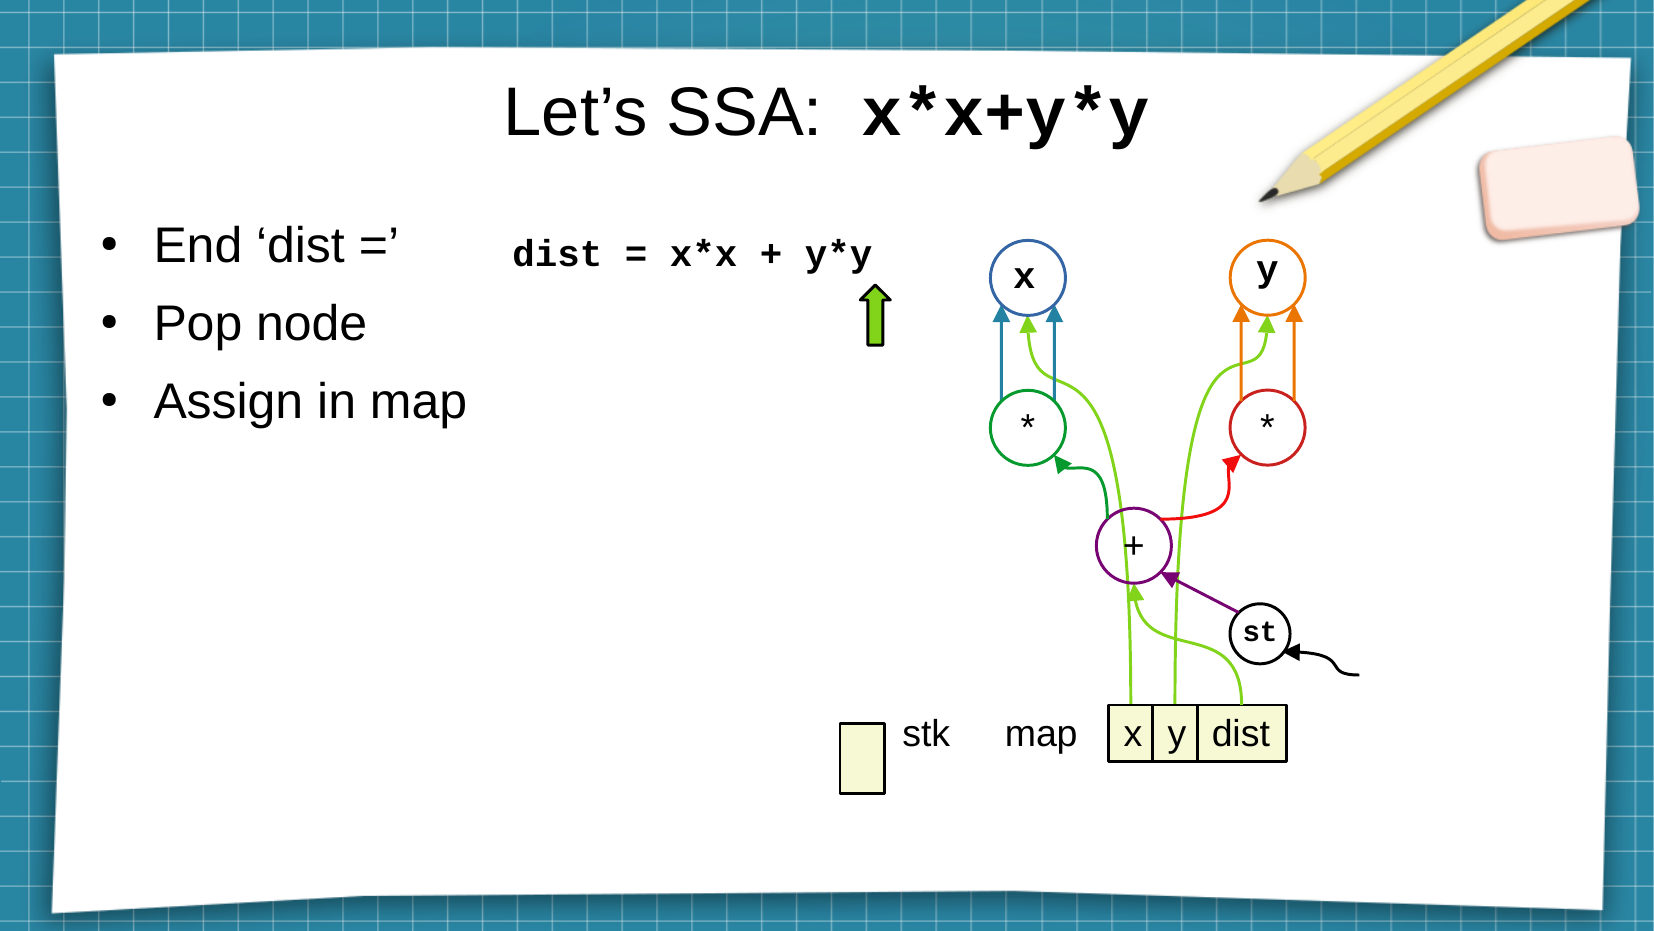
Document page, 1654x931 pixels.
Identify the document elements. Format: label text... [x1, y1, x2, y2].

text_box [860, 285, 891, 346]
text_box st [1230, 603, 1291, 664]
text_box y [1241, 242, 1294, 301]
picture [0, 0, 1654, 931]
text_box * [1230, 390, 1306, 466]
text_box x [1111, 705, 1151, 762]
title Let’s SSA: x*x+y*y [82, 37, 1571, 193]
text_box * [990, 390, 1066, 466]
text_box stk [887, 705, 976, 762]
text_box dist [1197, 705, 1287, 762]
text_box + [1096, 508, 1172, 584]
text_box y [1152, 705, 1196, 762]
text_box dist = x*x + y*y [482, 228, 903, 286]
text_box x [998, 250, 1051, 308]
list End ‘dist =’ Pop node Assign in map [82, 217, 571, 841]
text_box map [990, 705, 1111, 804]
text_box [840, 723, 885, 739]
